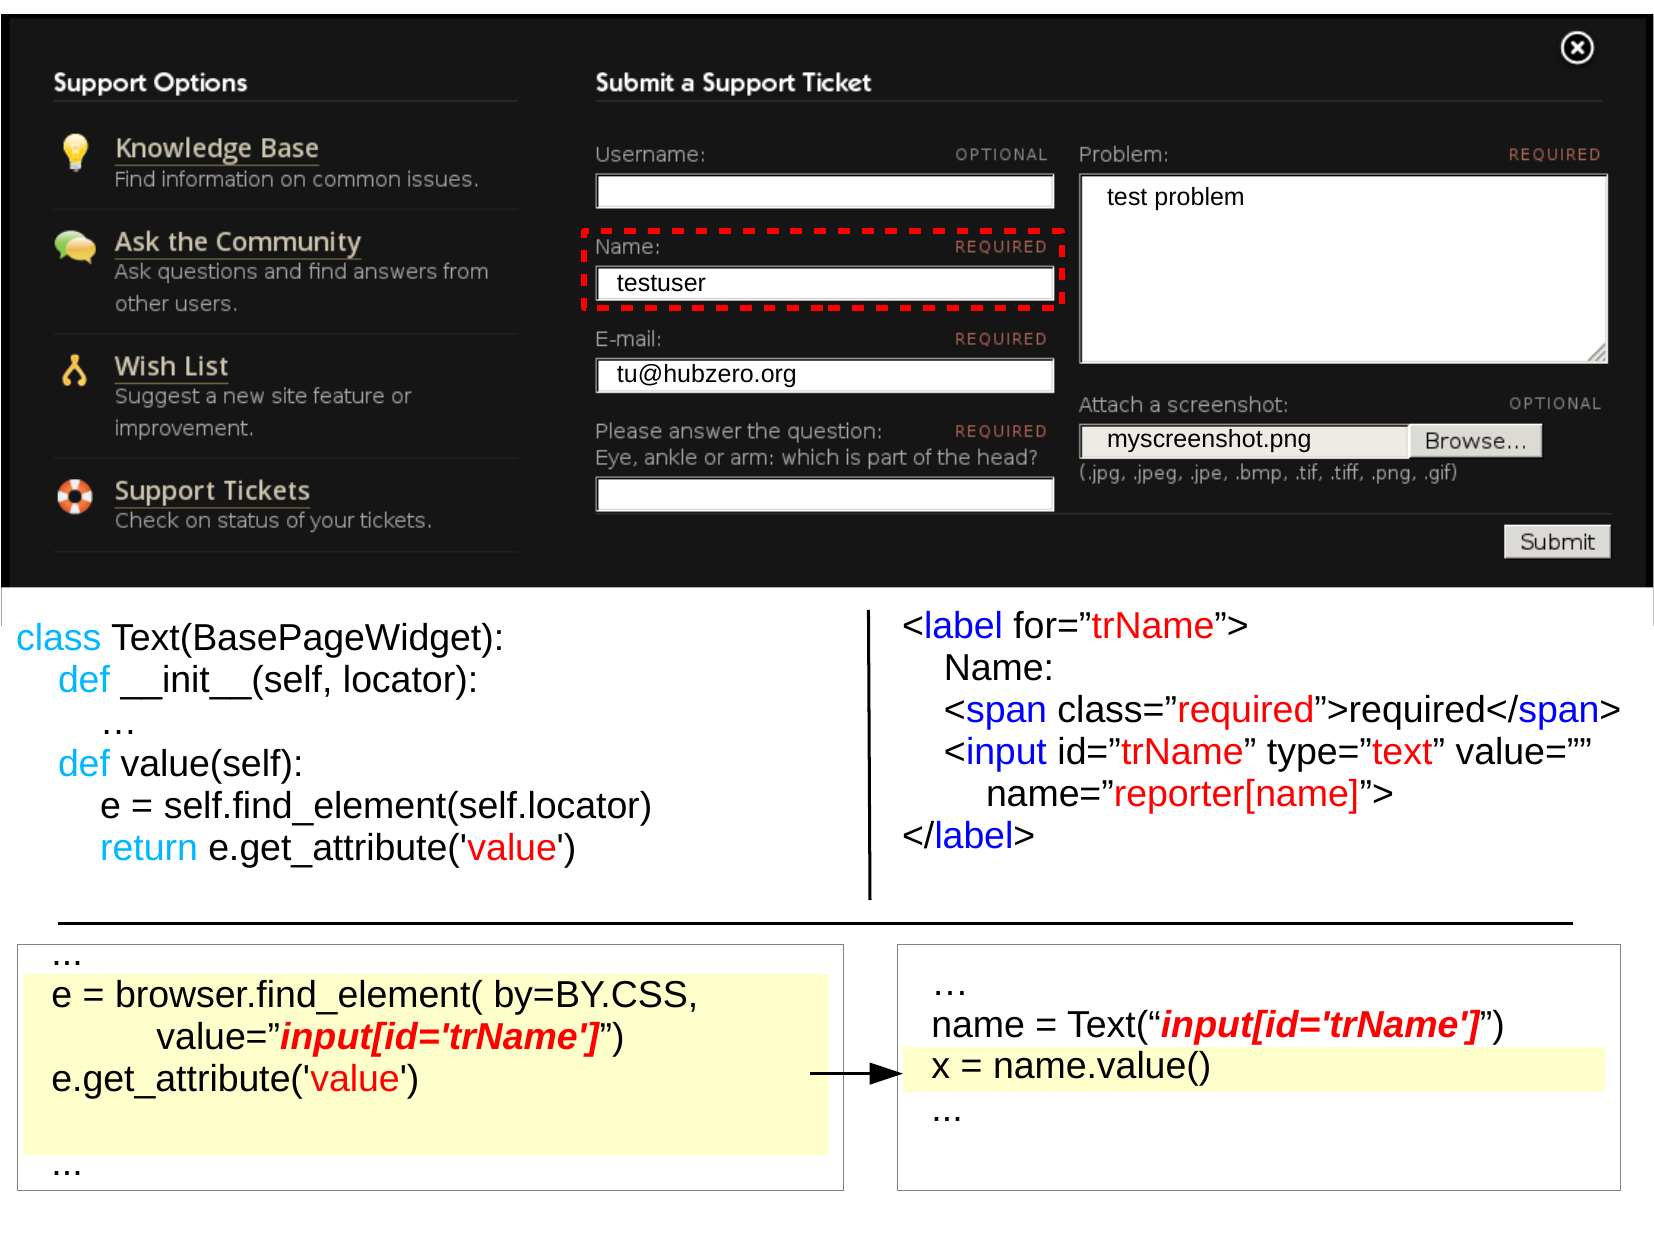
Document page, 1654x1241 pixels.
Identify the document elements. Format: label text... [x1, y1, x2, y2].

text_box <label for=”trName”> Name: <span class=”required”>required</span> <input id=”trName” type=”text” value=”” name=”reporter[name]”> </label> [887, 597, 1637, 865]
text_box myscreenshot.png [1092, 417, 1327, 460]
text_box [1, 587, 1654, 1212]
text_box testuser [602, 260, 722, 304]
picture [1, 14, 1654, 587]
text_box test problem [1092, 175, 1261, 218]
text_box class Text(BasePageWidget): def __init__(self, locator): … def value(self): e = self.find_element(self.locator) return e.get_attribute('value') [1, 609, 668, 876]
text_box tu@hubzero.org [602, 352, 812, 395]
text_box … name = Text(“input[id='trName']”) x = name.value() ... [916, 953, 1576, 1137]
text_box ... e = browser.find_element( by=BY.CSS, value=”input[id='trName']”) e.get_attribute('value') ... [36, 924, 844, 1191]
